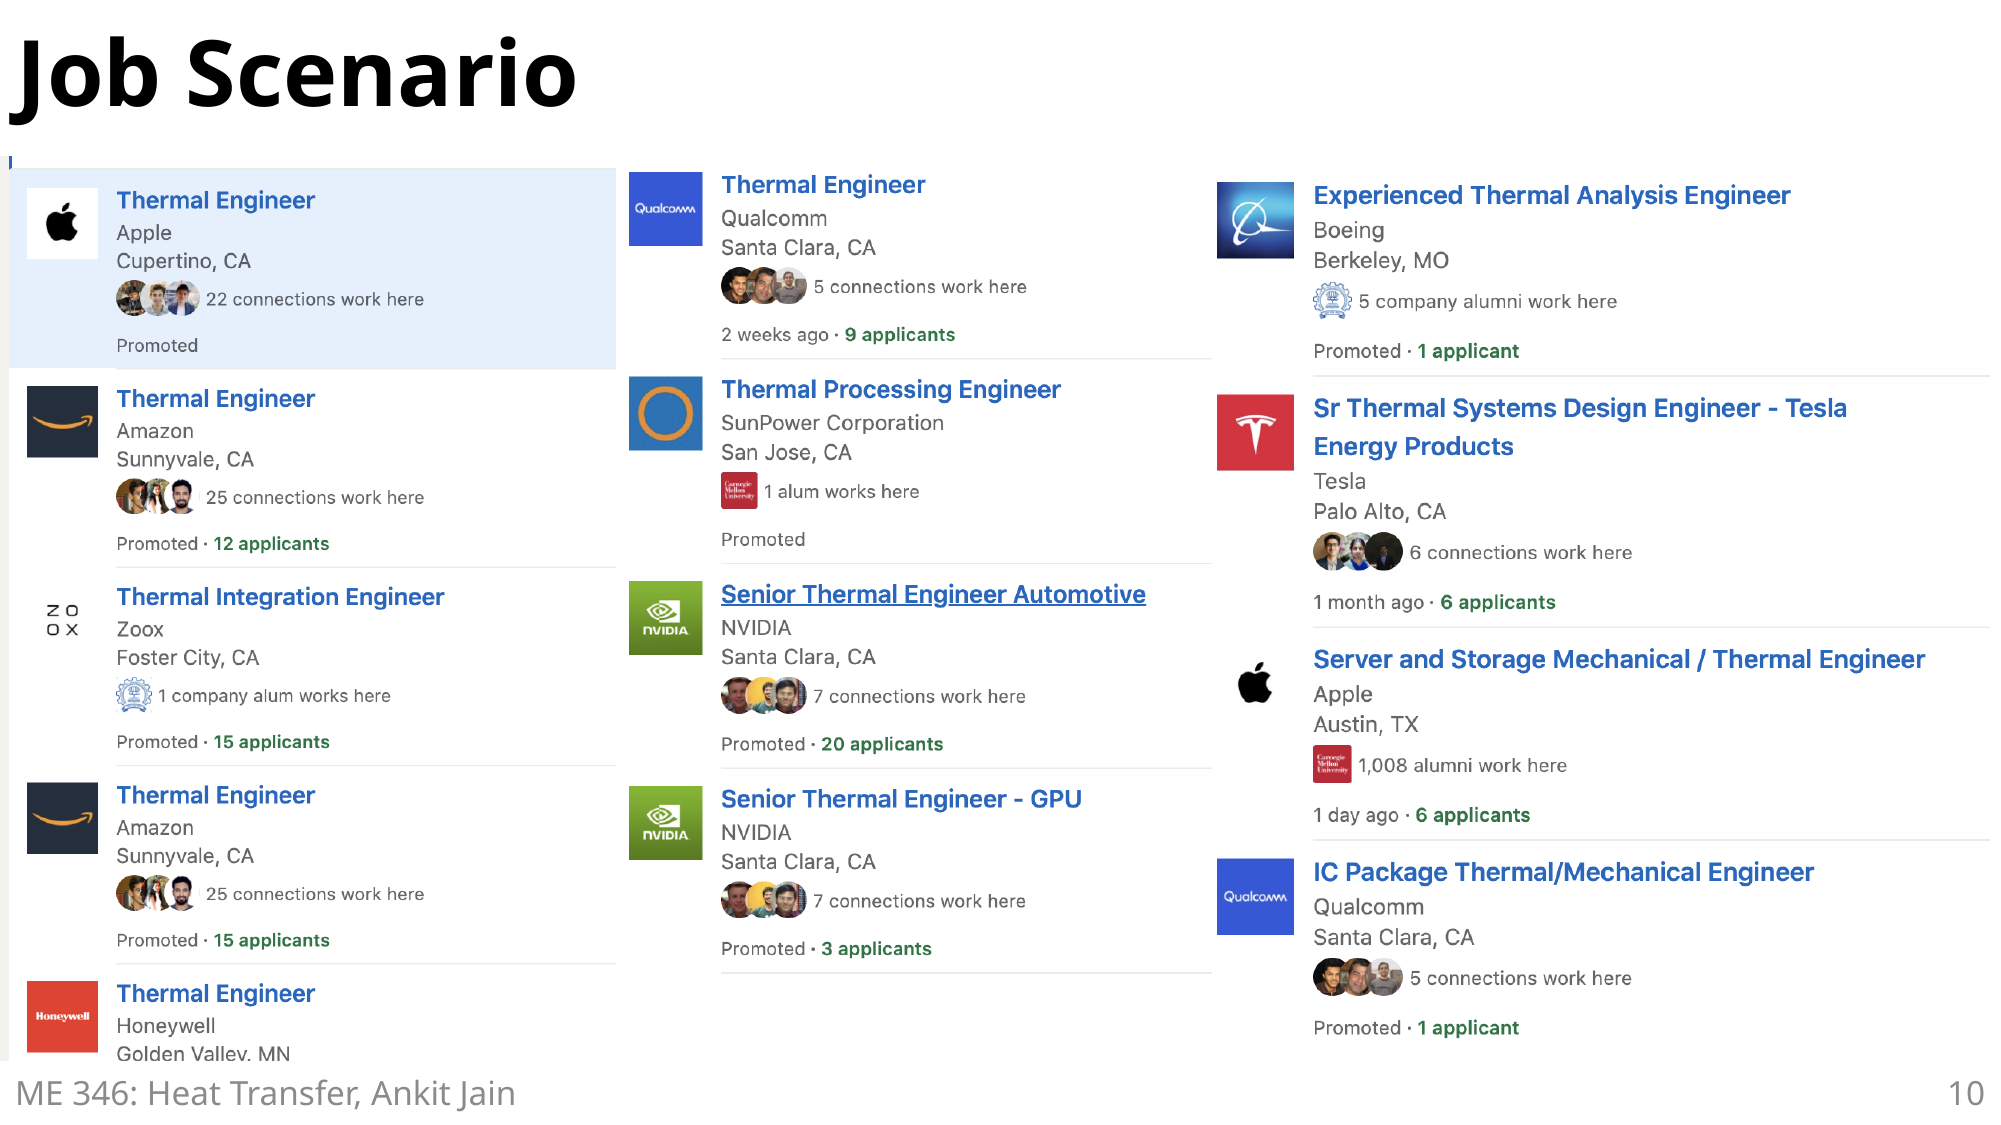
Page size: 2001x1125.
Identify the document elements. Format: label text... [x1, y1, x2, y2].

title Job Scenario [1, 0, 1727, 167]
picture [0, 156, 1990, 1062]
